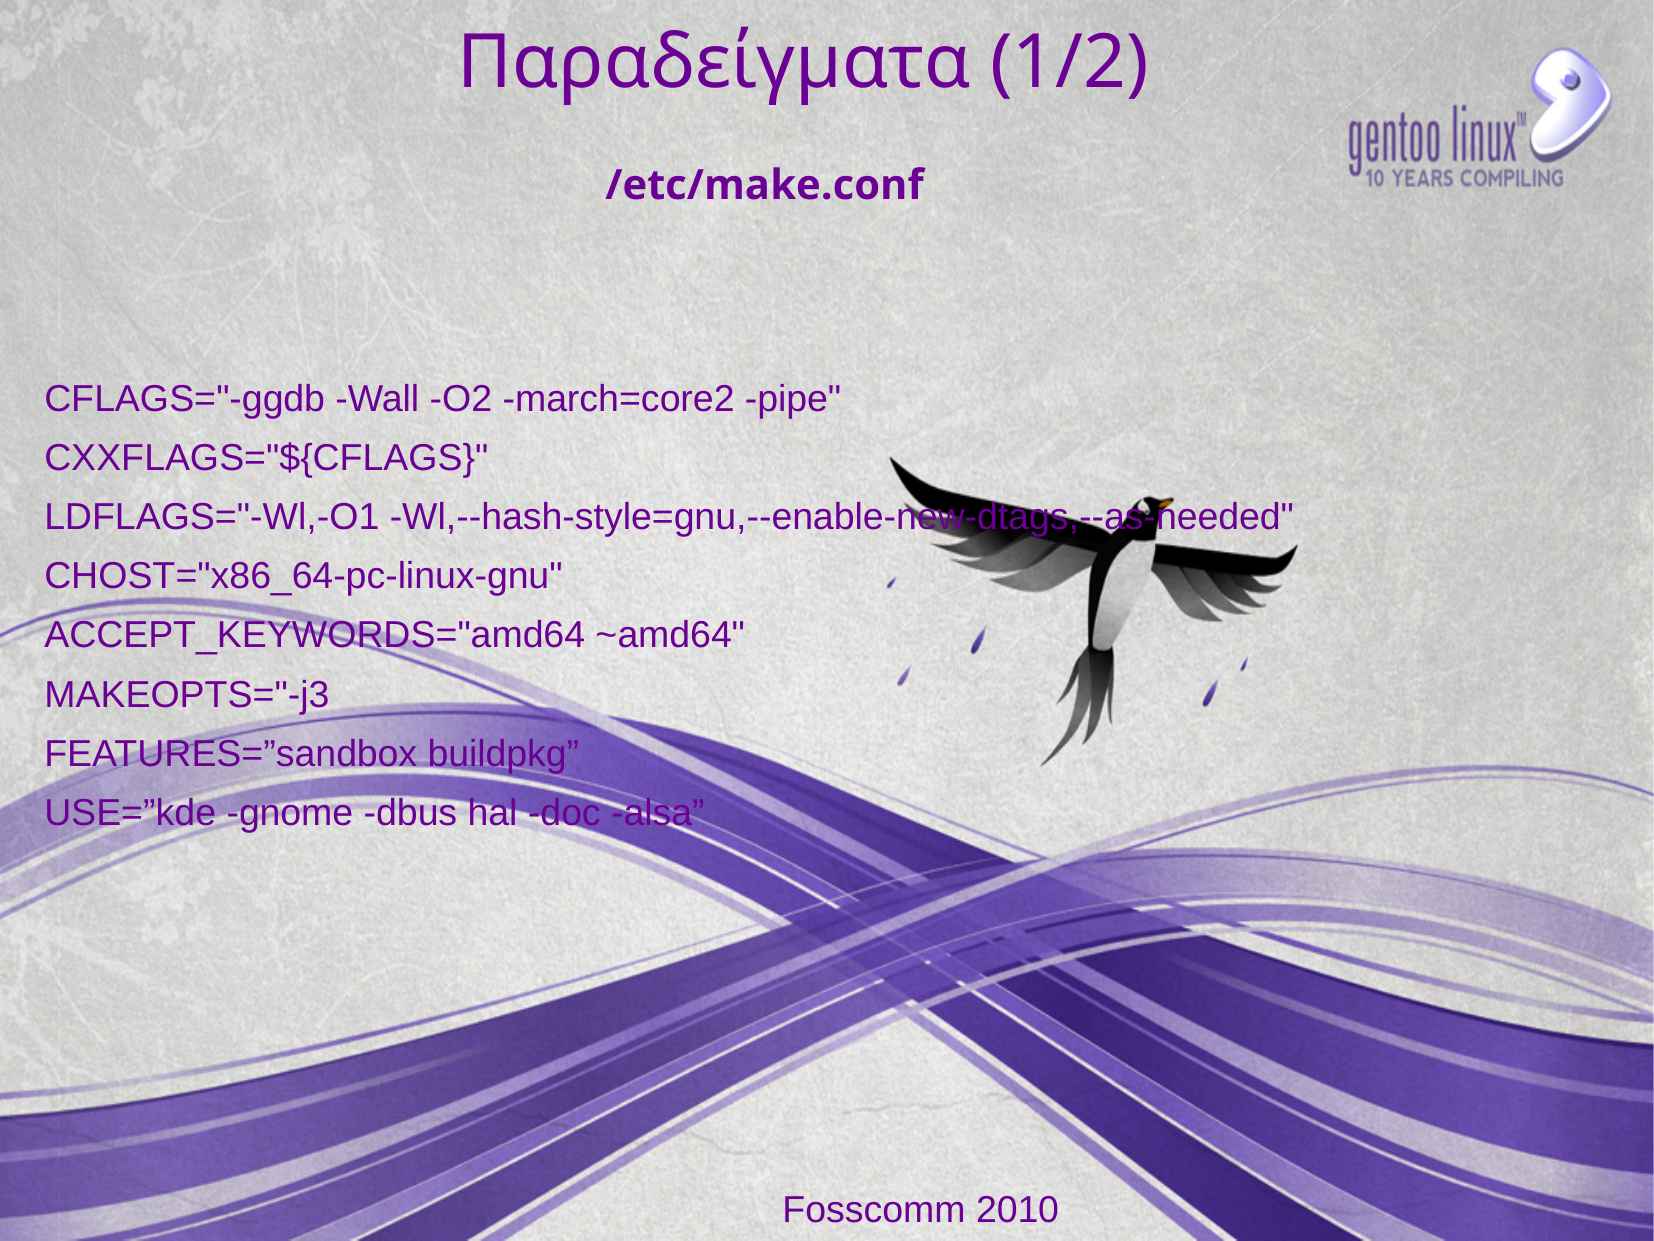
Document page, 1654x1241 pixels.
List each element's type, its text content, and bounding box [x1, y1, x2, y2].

text_box Fosscomm 2010 [767, 1181, 1075, 1238]
text_box /etc/make.conf [590, 147, 975, 221]
text_box Παραδείγματα (1/2) [442, 0, 1241, 120]
text_box CFLAGS="-ggdb -Wall -O2 -march=core2 -pipe" CXXFLAGS="${CFLAGS}" LDFLAGS="-Wl,-O1 -Wl,--hash-style=gnu,--enable-new-dtags,--as-needed" CHOST="x86_64-pc-linux-gnu" ACCEPT_KEYWORDS="amd64 ~amd64" MAKEOPTS="-j3 FEATURES=”sandbox buildpkg” USE=”kde -gnome -dbus hal -doc -alsa” [29, 235, 1371, 959]
picture [0, 0, 1654, 1241]
